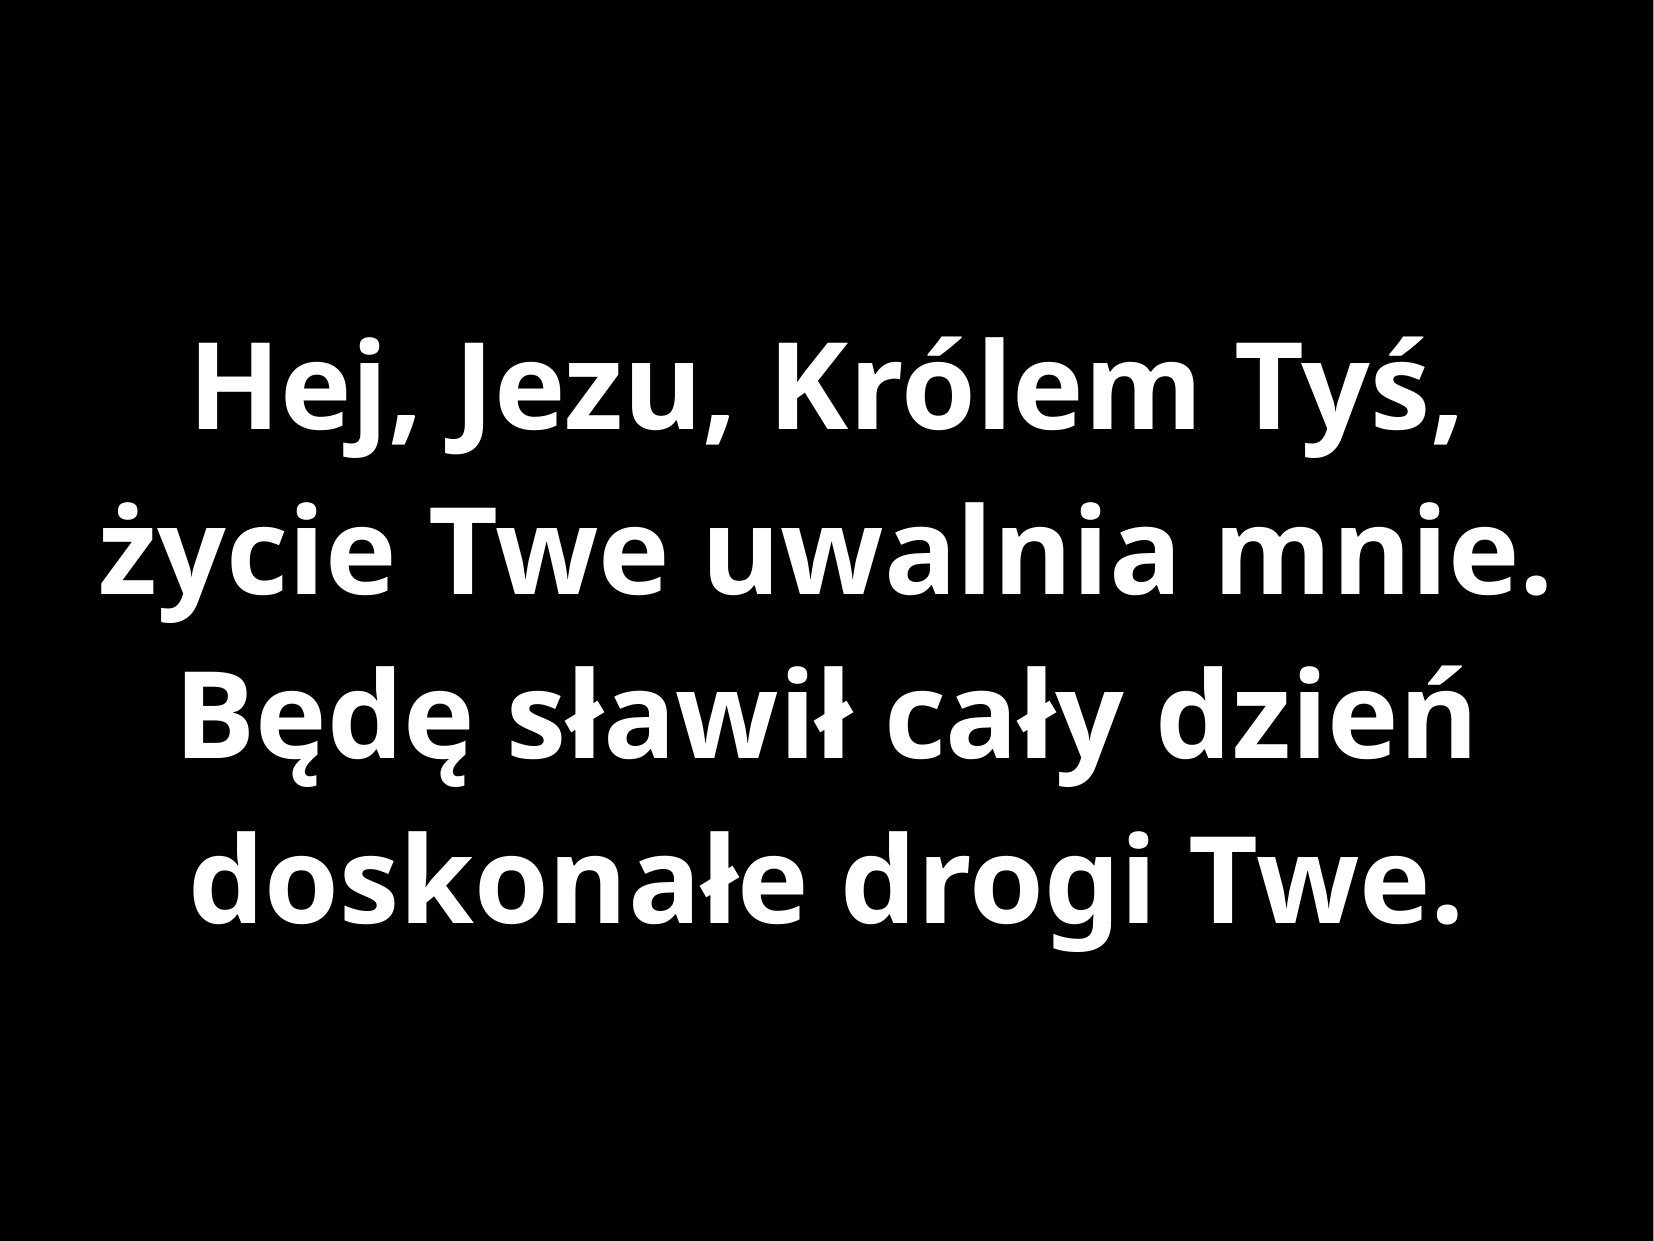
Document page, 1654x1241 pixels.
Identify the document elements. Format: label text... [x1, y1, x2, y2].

title Hej, Jezu, Królem Tyś, życie Twe uwalnia mnie. Będę sławił cały dzień doskonałe drogi Twe. [0, 0, 1654, 1241]
